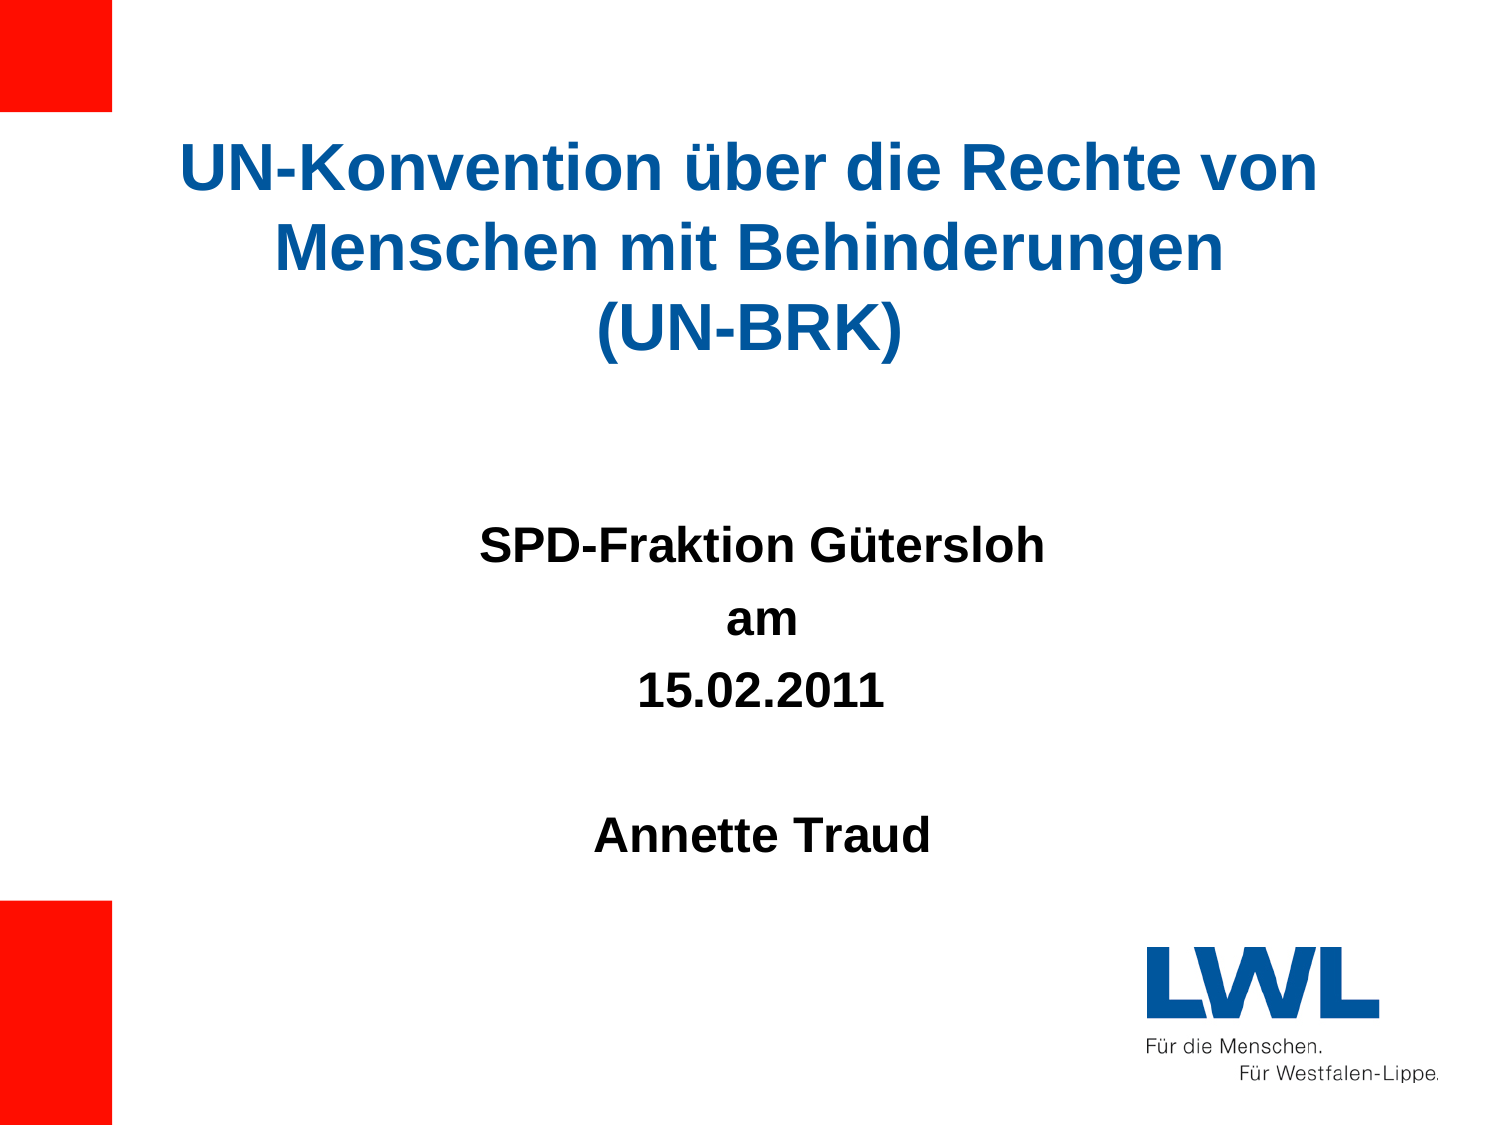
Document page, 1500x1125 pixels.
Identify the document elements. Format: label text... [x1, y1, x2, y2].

picture [1147, 947, 1438, 1083]
title UN-Konvention über die Rechte von Menschen mit Behinderungen (UN-BRK) [112, 116, 1388, 372]
text_box SPD-Fraktion Gütersloh am 15.02.2011 Annette Traud [125, 432, 1401, 931]
